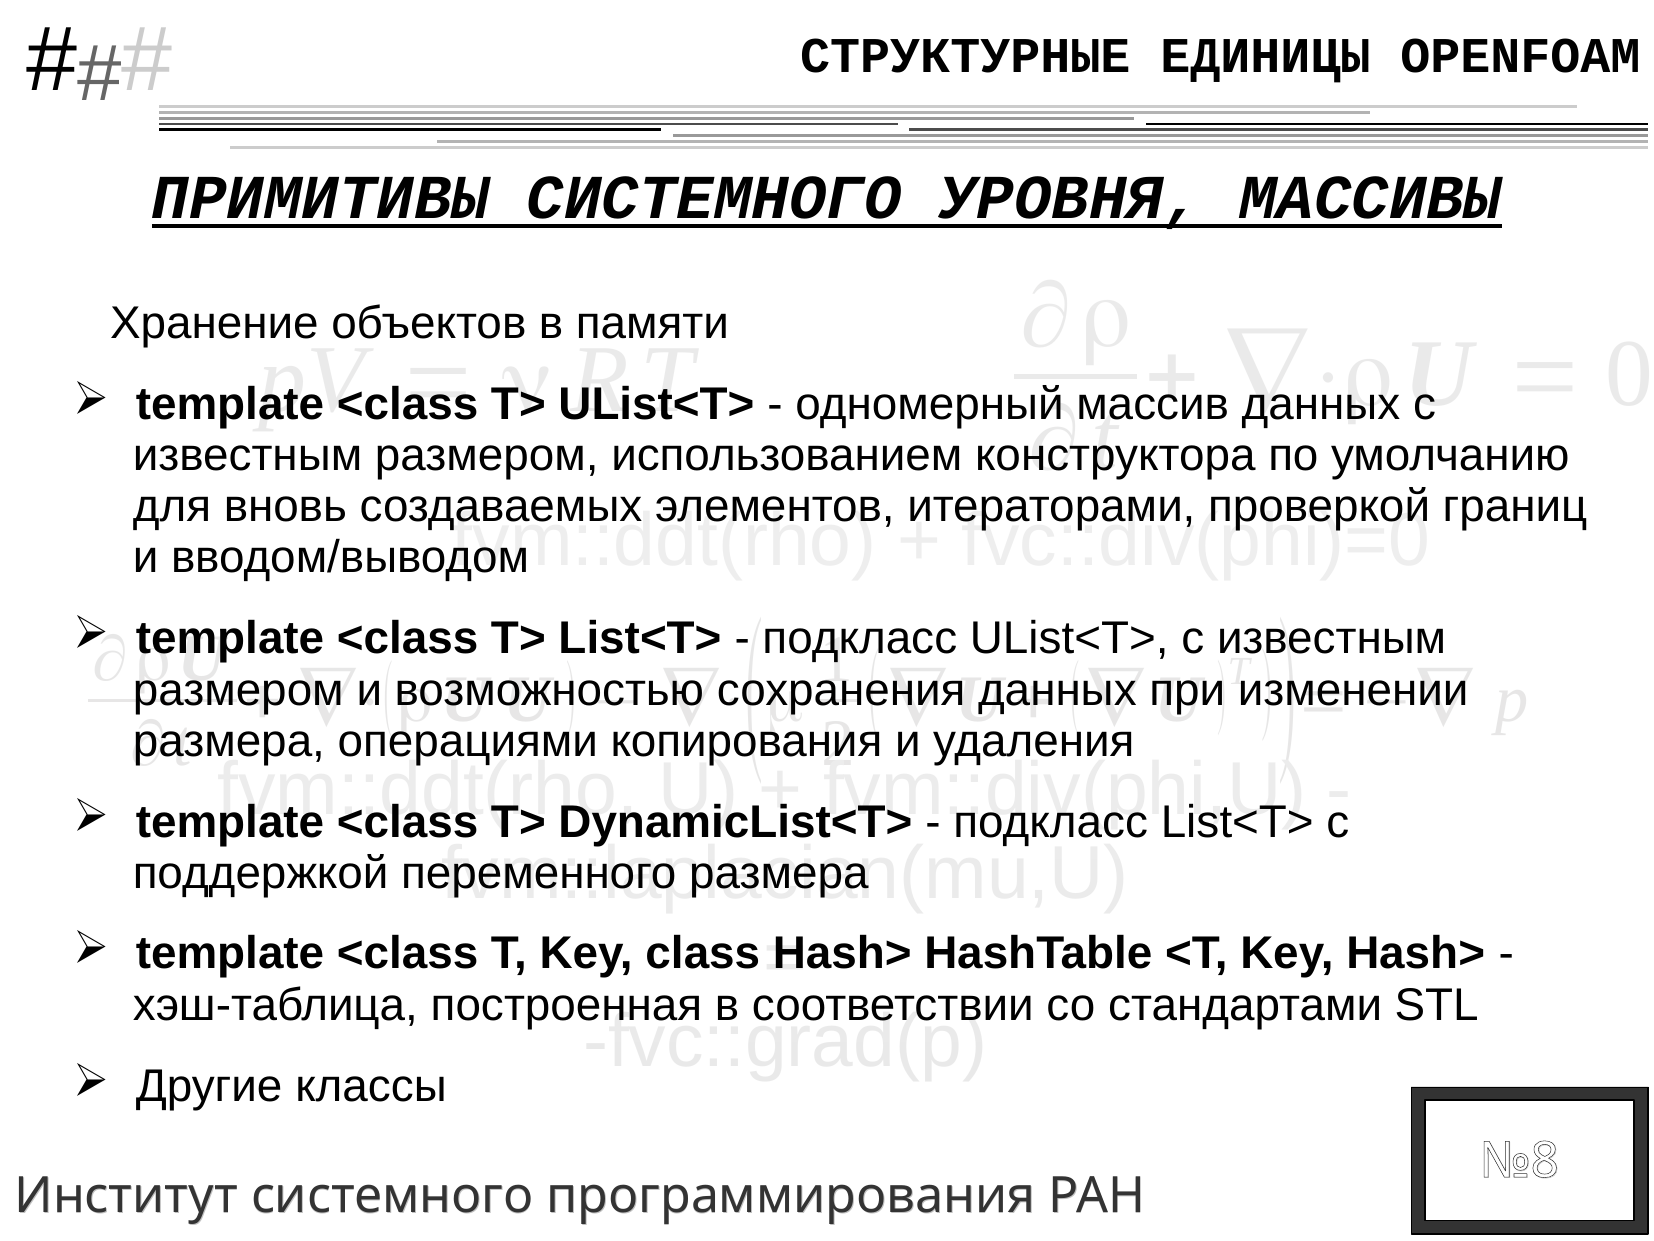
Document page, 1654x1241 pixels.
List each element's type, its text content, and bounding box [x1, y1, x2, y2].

text_box Хранение объектов в памяти template <class T> UList<T> - одномерный массив данных с известным размером, использованием конструктора по умолчанию для вновь создаваемых элементов, итераторами, проверкой границ и вводом/выводом template <class T> List<T> - подкласс UList<T>, с известным размером и возможностью сохранения данных при изменении размера, операциями копирования и удаления template <class T> DynamicList<T> - подкласс List<T> с поддержкой переменного размера template <class T, Key, class Hash> HashTable <T, Key, Hash> - хэш-таблица, построенная в соответствии со стандартами STL Другие классы [59, 289, 1625, 1119]
title ПРИМИТИВЫ СИСТЕМНОГО УРОВНЯ, МАССИВЫ [0, 147, 1654, 257]
